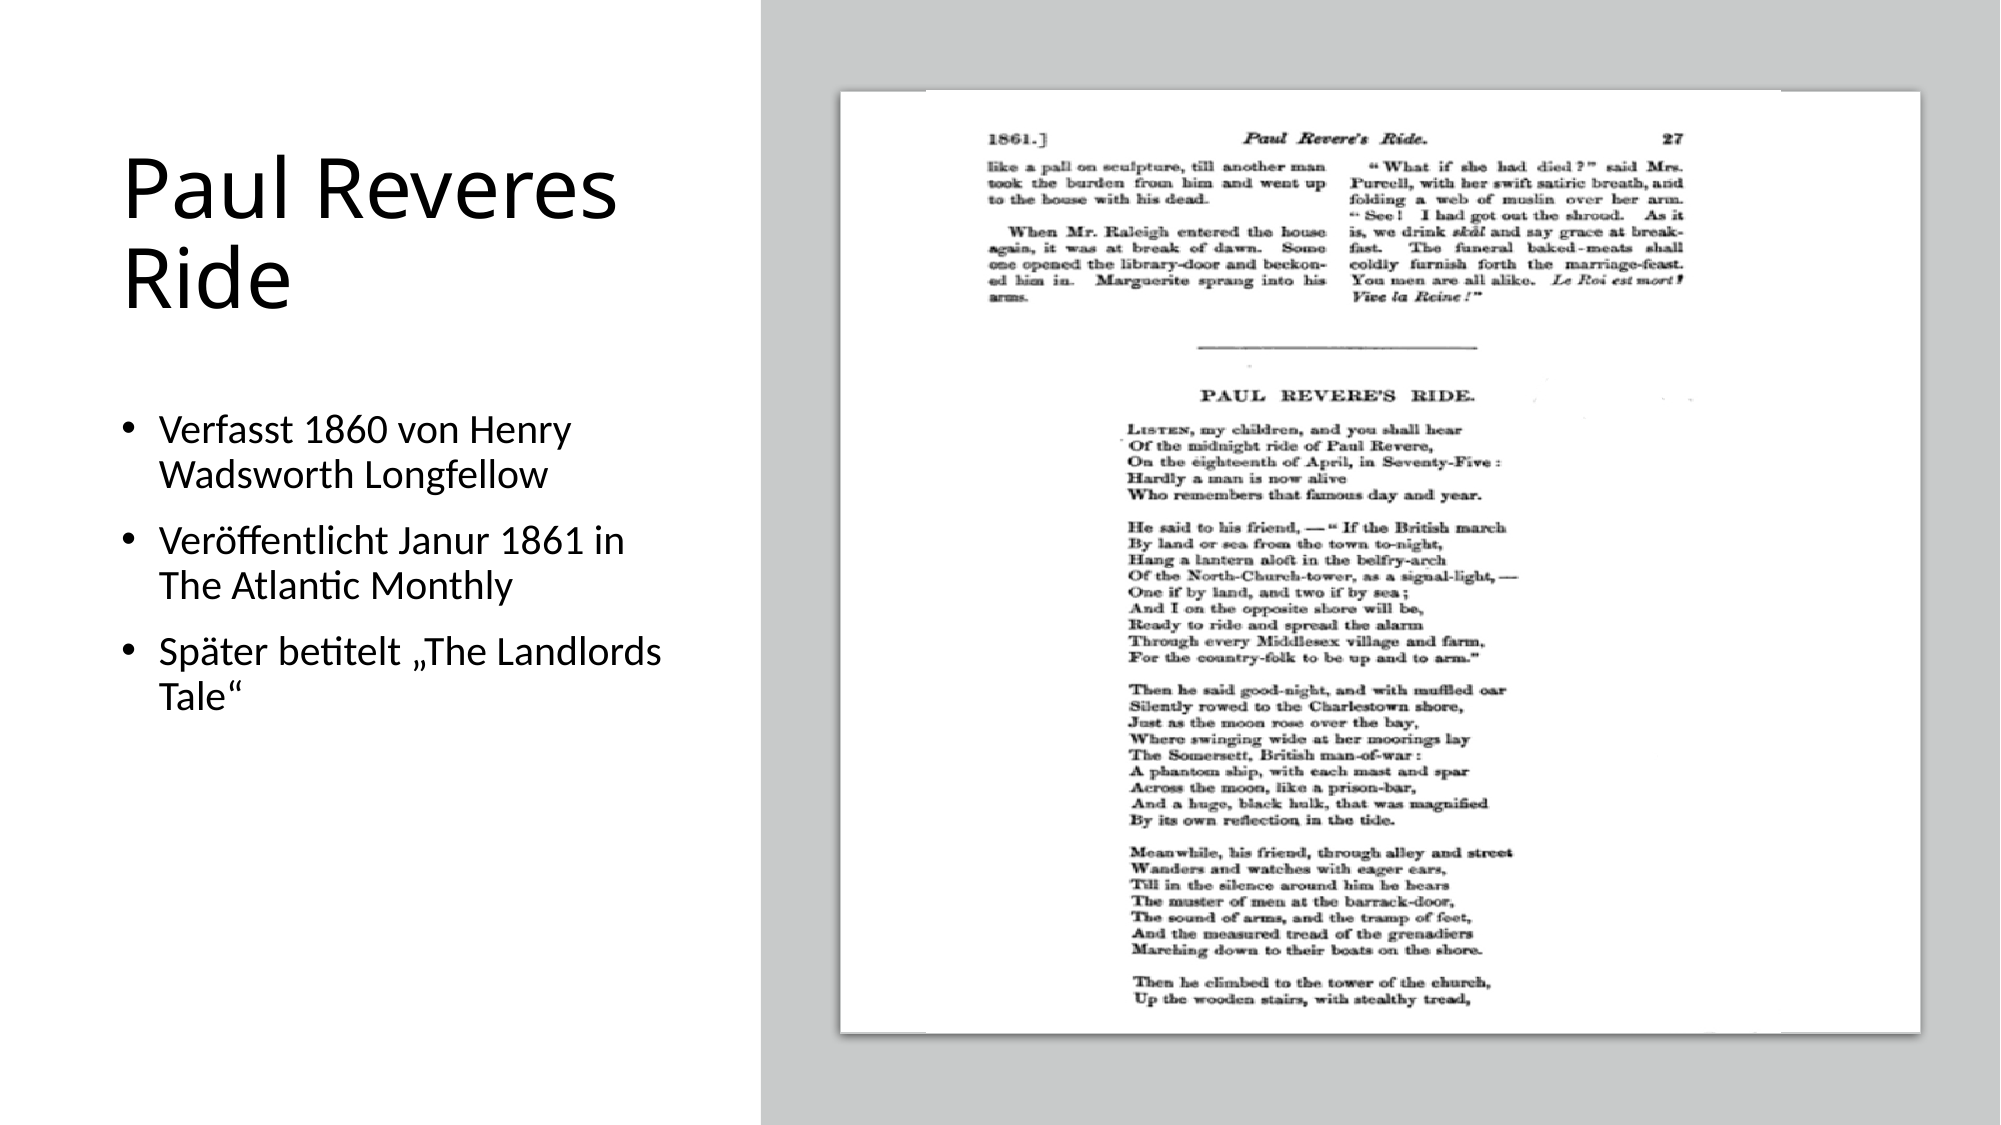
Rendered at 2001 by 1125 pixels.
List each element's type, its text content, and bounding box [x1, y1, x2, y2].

list Verfasst 1860 von Henry Wadsworth Longfellow Veröffentlicht Janur 1861 in The Atlantic Monthly Später betitelt „The Landlords Tale“ [106, 399, 682, 1021]
picture [926, 90, 1781, 1033]
title Paul Reveres Ride [106, 103, 682, 370]
text_box [760, 0, 2000, 1125]
